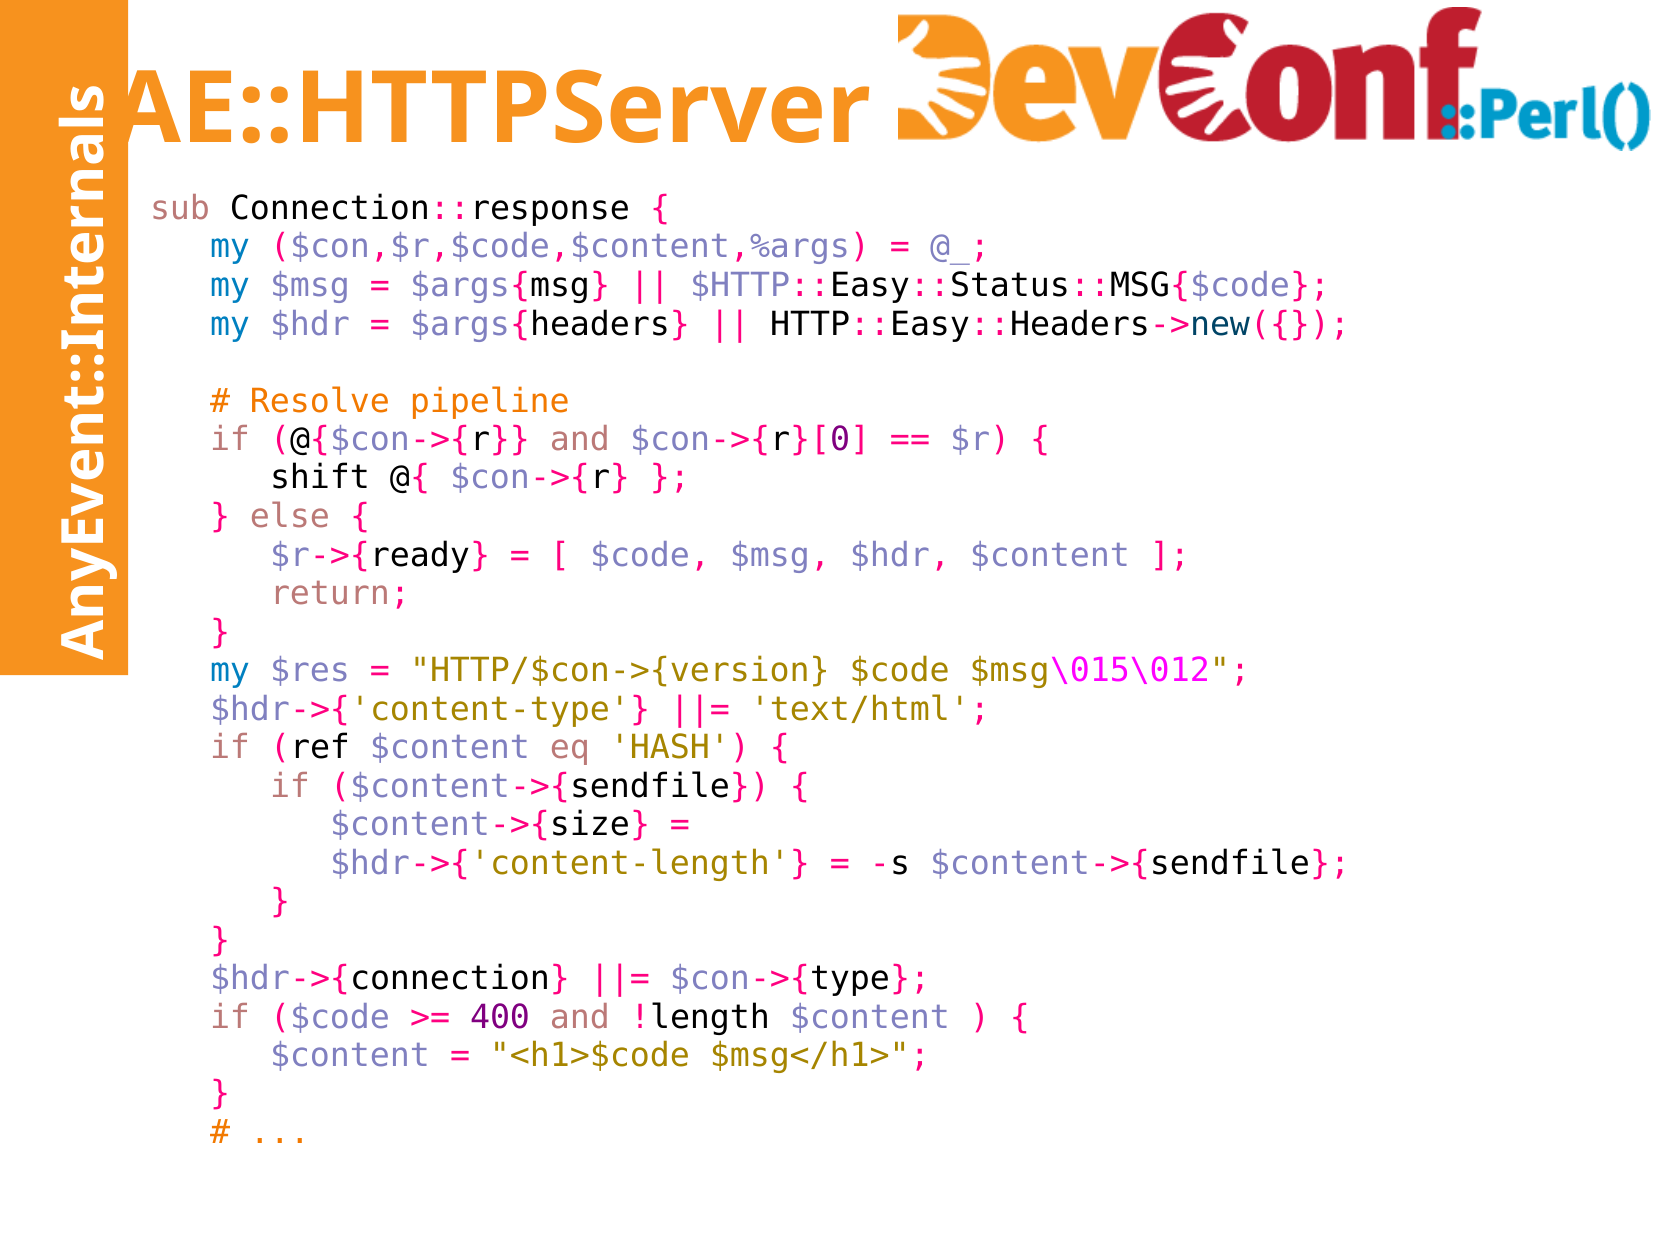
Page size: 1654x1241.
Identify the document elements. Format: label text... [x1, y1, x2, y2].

text_box sub Connection::response { my ($con,$r,$code,$content,%args) = @_; my $msg = $args{msg} || $HTTP::Easy::Status::MSG{$code}; my $hdr = $args{headers} || HTTP::Easy::Headers->new({}); # Resolve pipeline if (@{$con->{r}} and $con->{r}[0] == $r) { shift @{ $con->{r} }; } else { $r->{ready} = [ $code, $msg, $hdr, $content ]; return; } my $res = "HTTP/$con->{version} $code $msg\015\012"; $hdr->{'content-type'} ||= 'text/html'; if (ref $content eq 'HASH') { if ($content->{sendfile}) { $content->{size} = $hdr->{'content-length'} = -s $content->{sendfile}; } } $hdr->{connection} ||= $con->{type}; if ($code >= 400 and !length $content ) { $content = "<h1>$code $msg</h1>"; } # ... [150, 188, 1576, 1193]
text_box AnyEvent::Internals [0, 0, 84, 676]
title AE::HTTPServer [112, 45, 901, 162]
picture [898, 7, 1651, 151]
